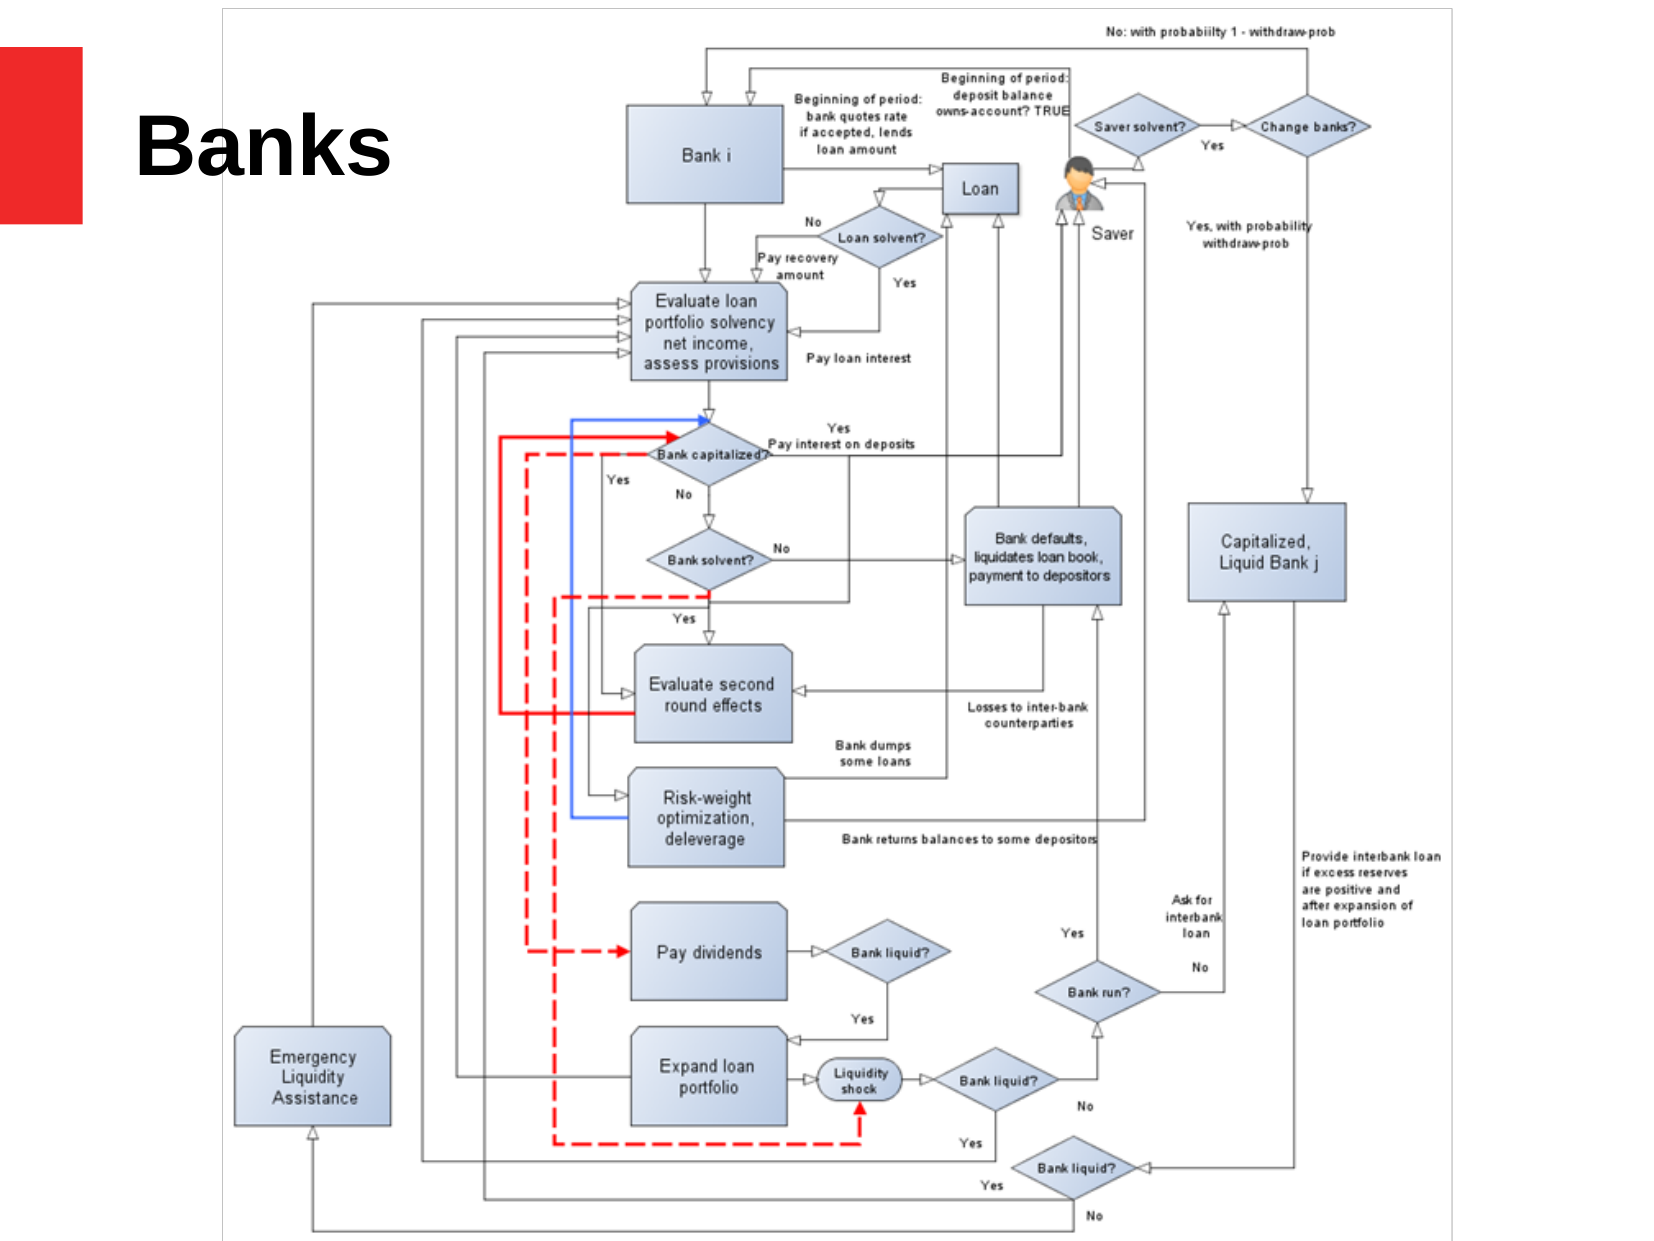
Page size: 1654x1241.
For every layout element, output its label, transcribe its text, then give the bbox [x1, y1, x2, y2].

picture [219, 4, 1454, 1241]
text_box Banks [120, 90, 436, 271]
